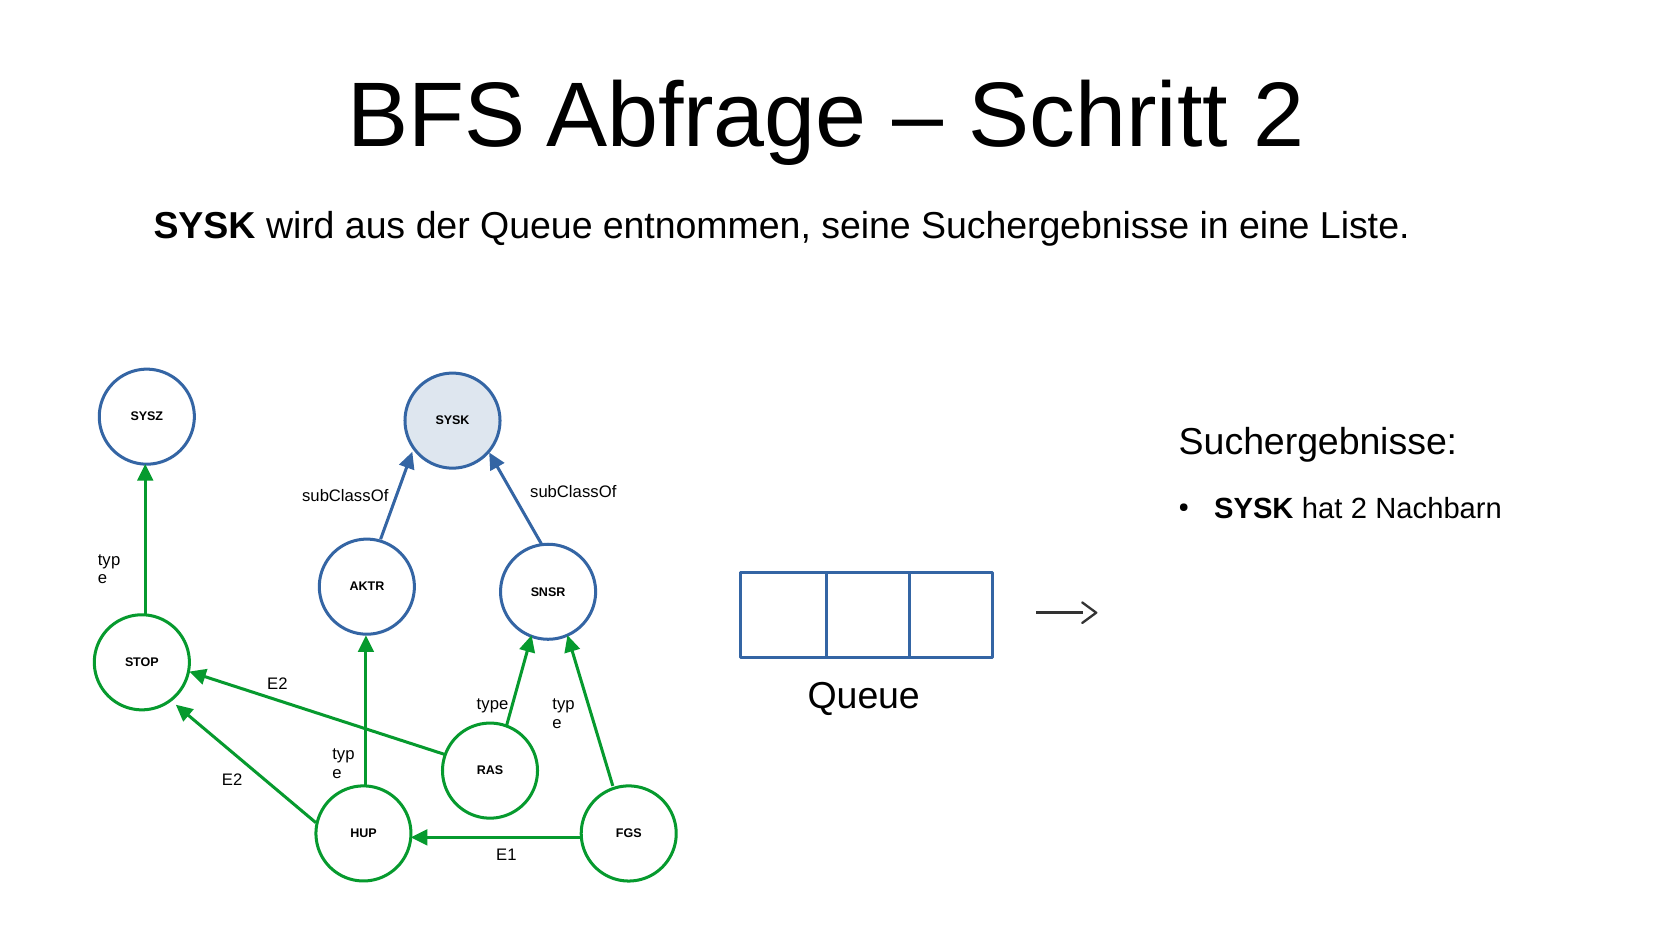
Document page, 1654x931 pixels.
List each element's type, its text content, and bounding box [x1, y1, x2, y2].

text_box [740, 572, 993, 658]
text_box RAS [442, 732, 538, 819]
list SYSK wird aus der Queue entnommen, seine Suchergebnisse in eine Liste. [82, 204, 1571, 341]
text_box type [317, 737, 379, 800]
text_box FGS [581, 785, 677, 882]
text_box STOP [94, 614, 190, 710]
text_box HUP [315, 788, 411, 881]
text_box SYSK hat 2 Nachbarn [1164, 484, 1593, 747]
text_box Suchergebnisse: [1164, 413, 1536, 476]
text_box Queue [792, 667, 938, 730]
text_box subClassOf [515, 474, 653, 537]
text_box type [537, 686, 599, 749]
text_box E2 [207, 762, 260, 825]
text_box type [461, 686, 524, 749]
text_box type [83, 542, 145, 605]
text_box SYSZ [99, 369, 195, 465]
text_box SNSR [500, 544, 596, 640]
text_box E1 [481, 837, 533, 900]
text_box AKTR [319, 539, 415, 635]
title BFS Abfrage – Schritt 2 [82, 37, 1571, 193]
text_box subClassOf [287, 478, 425, 541]
text_box E2 [252, 666, 306, 729]
text_box SYSK [405, 373, 501, 469]
